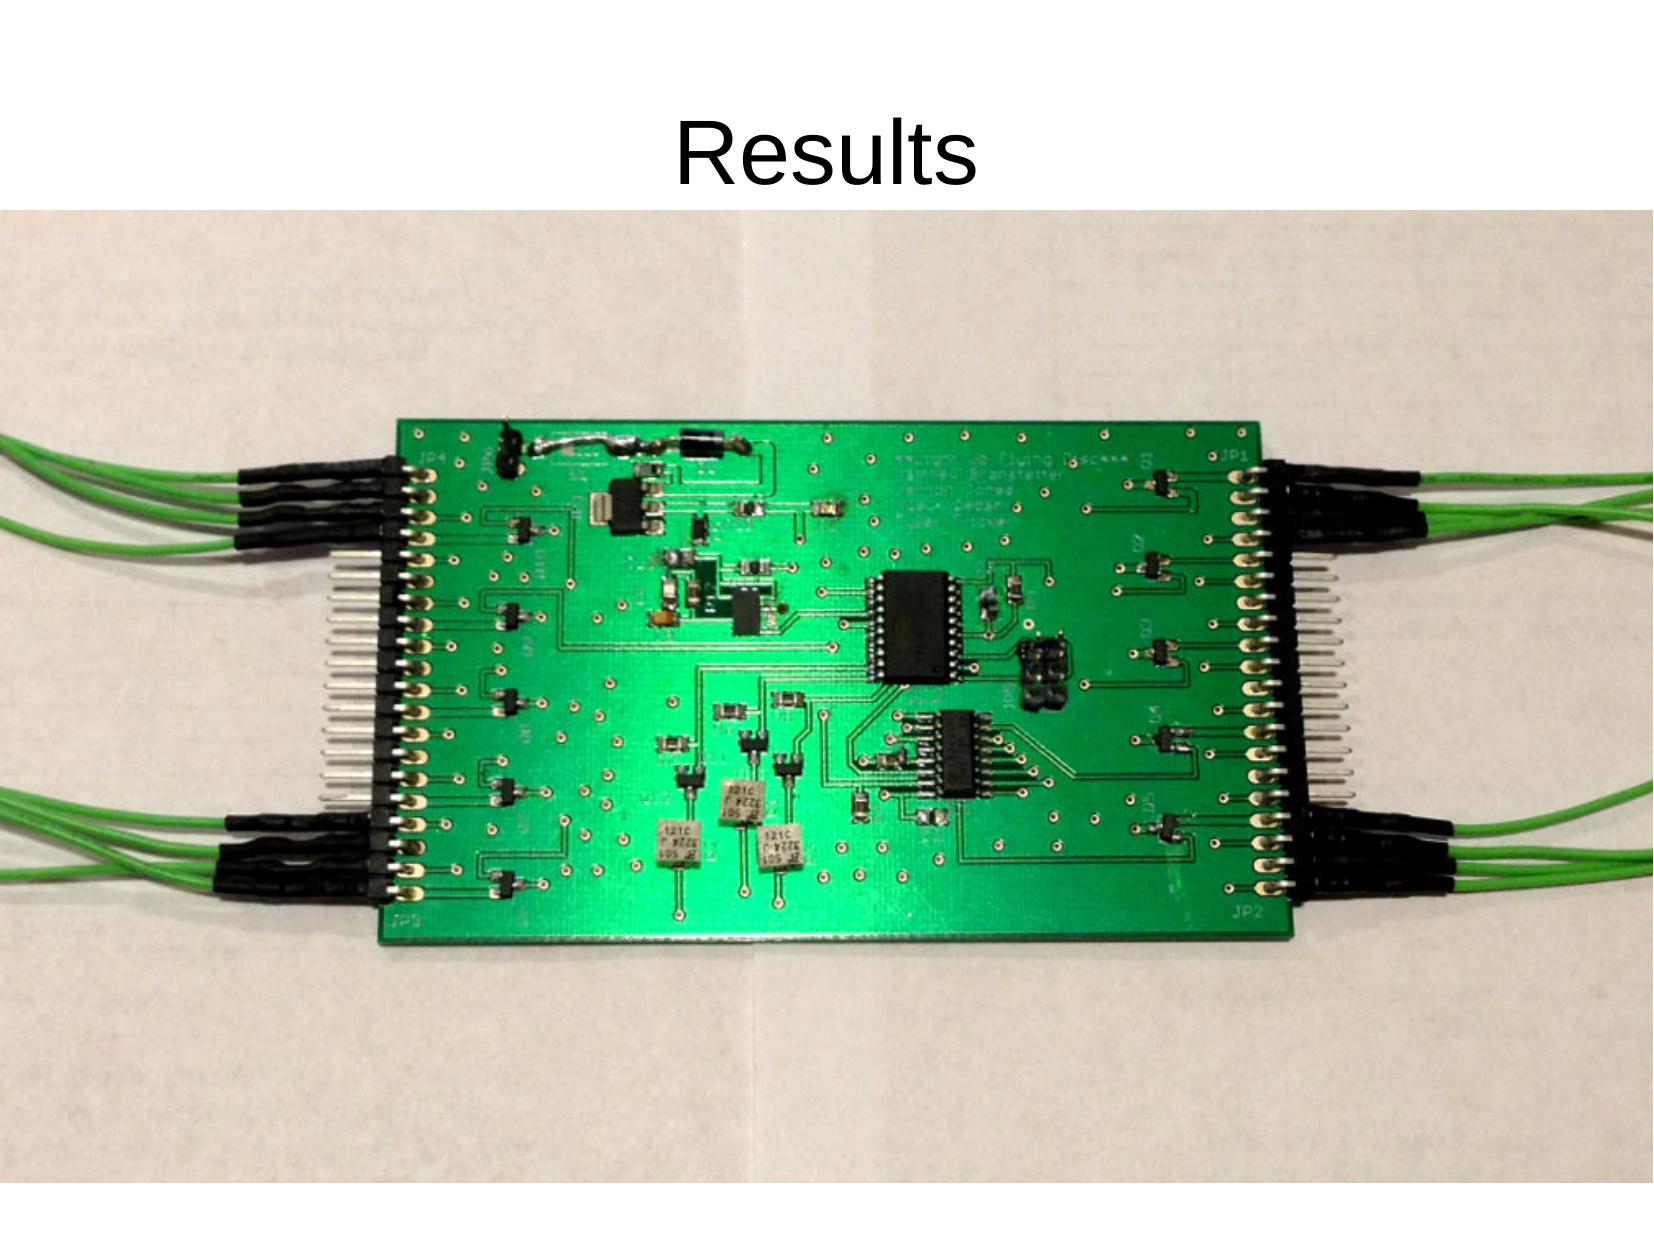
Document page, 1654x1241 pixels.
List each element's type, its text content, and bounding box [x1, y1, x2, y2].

title Results [82, 49, 1571, 210]
picture [0, 210, 1653, 1183]
